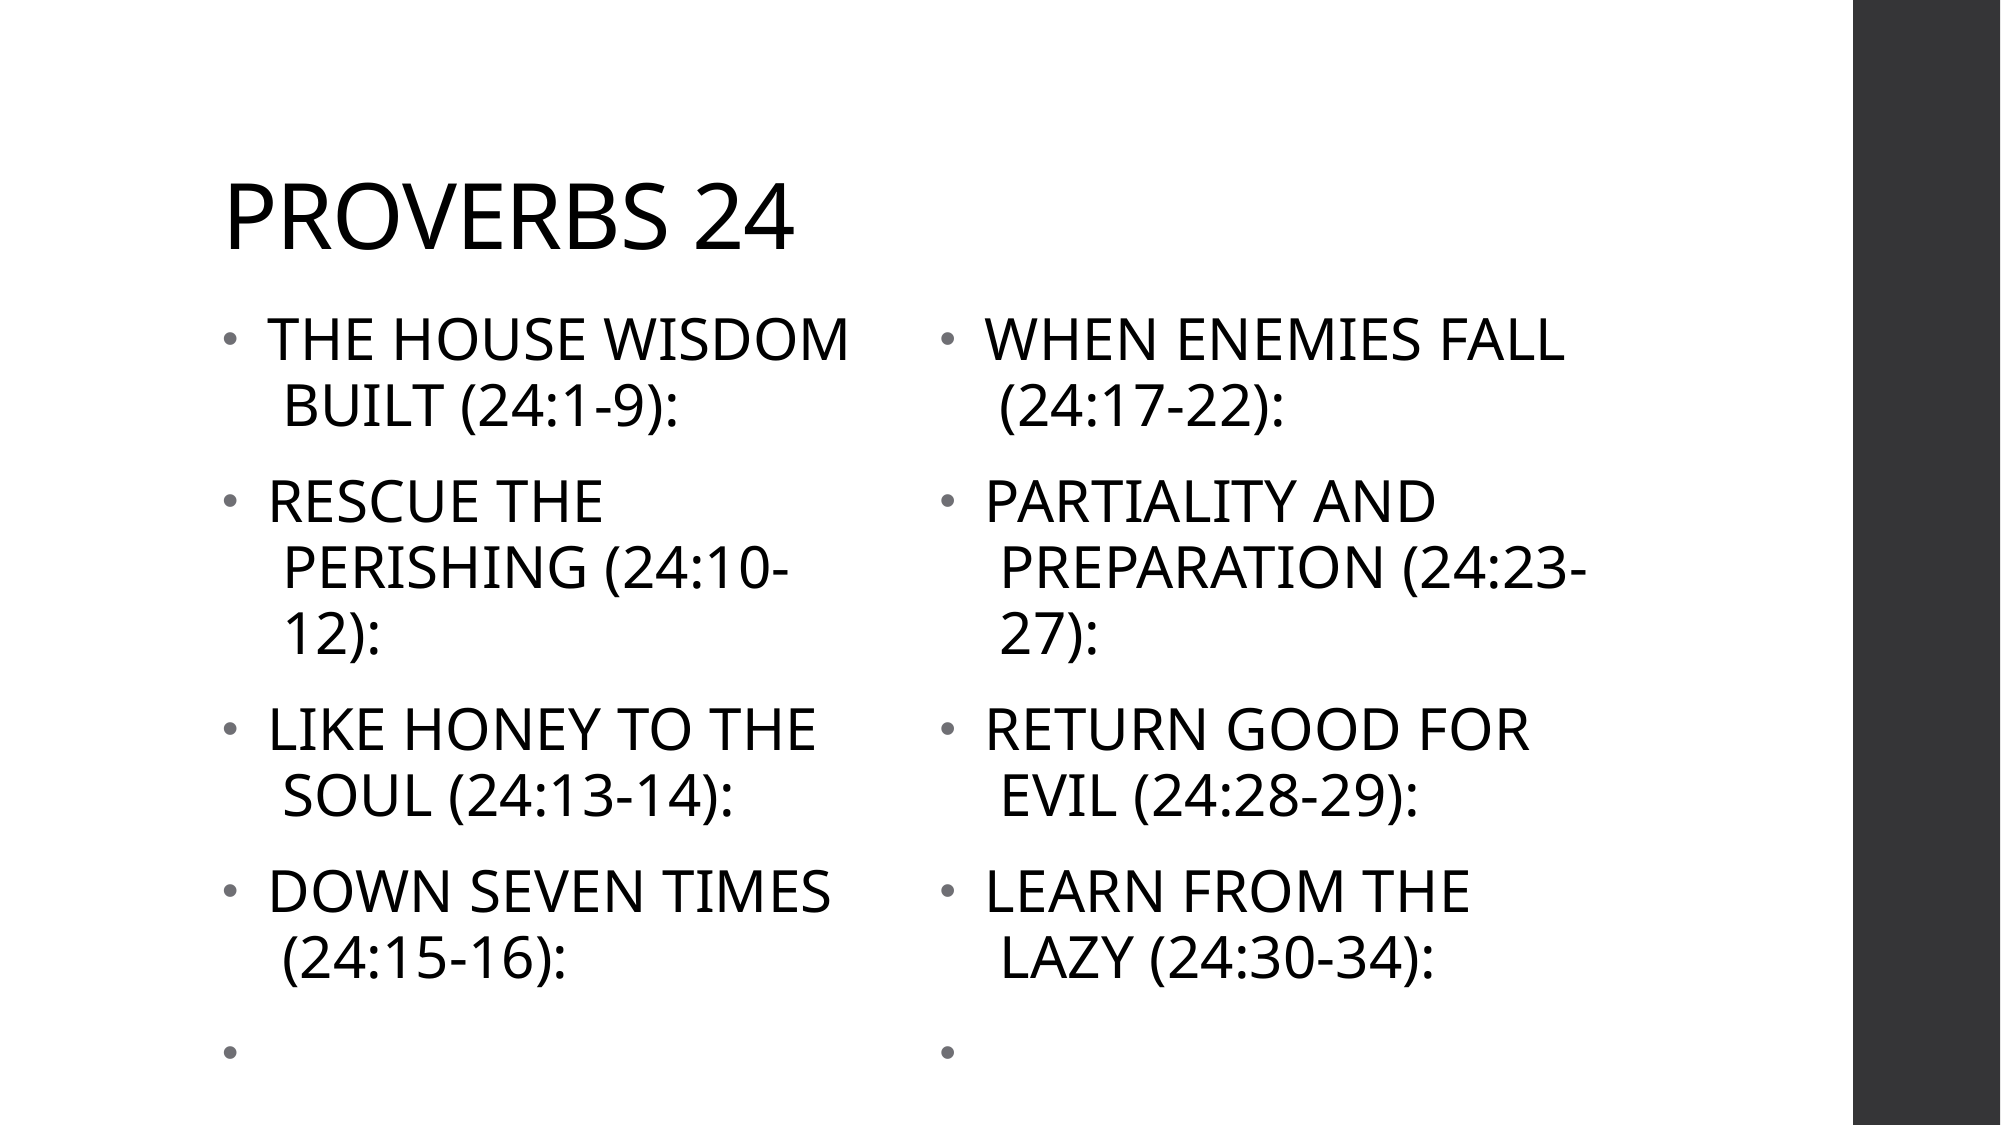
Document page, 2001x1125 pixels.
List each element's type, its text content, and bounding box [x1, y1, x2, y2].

list WHEN ENEMIES FALL (24:17-22): PARTIALITY AND PREPARATION (24:23-27): RETURN GOOD FOR EVIL (24:28-29): LEARN FROM THE LAZY (24:30-34): [924, 299, 1617, 1014]
list THE HOUSE WISDOM BUILT (24:1-9): RESCUE THE PERISHING (24:10-12): LIKE HONEY TO THE SOUL (24:13-14): DOWN SEVEN TIMES (24:15-16): [207, 299, 900, 1014]
title PROVERBS 24 [206, 60, 1797, 278]
